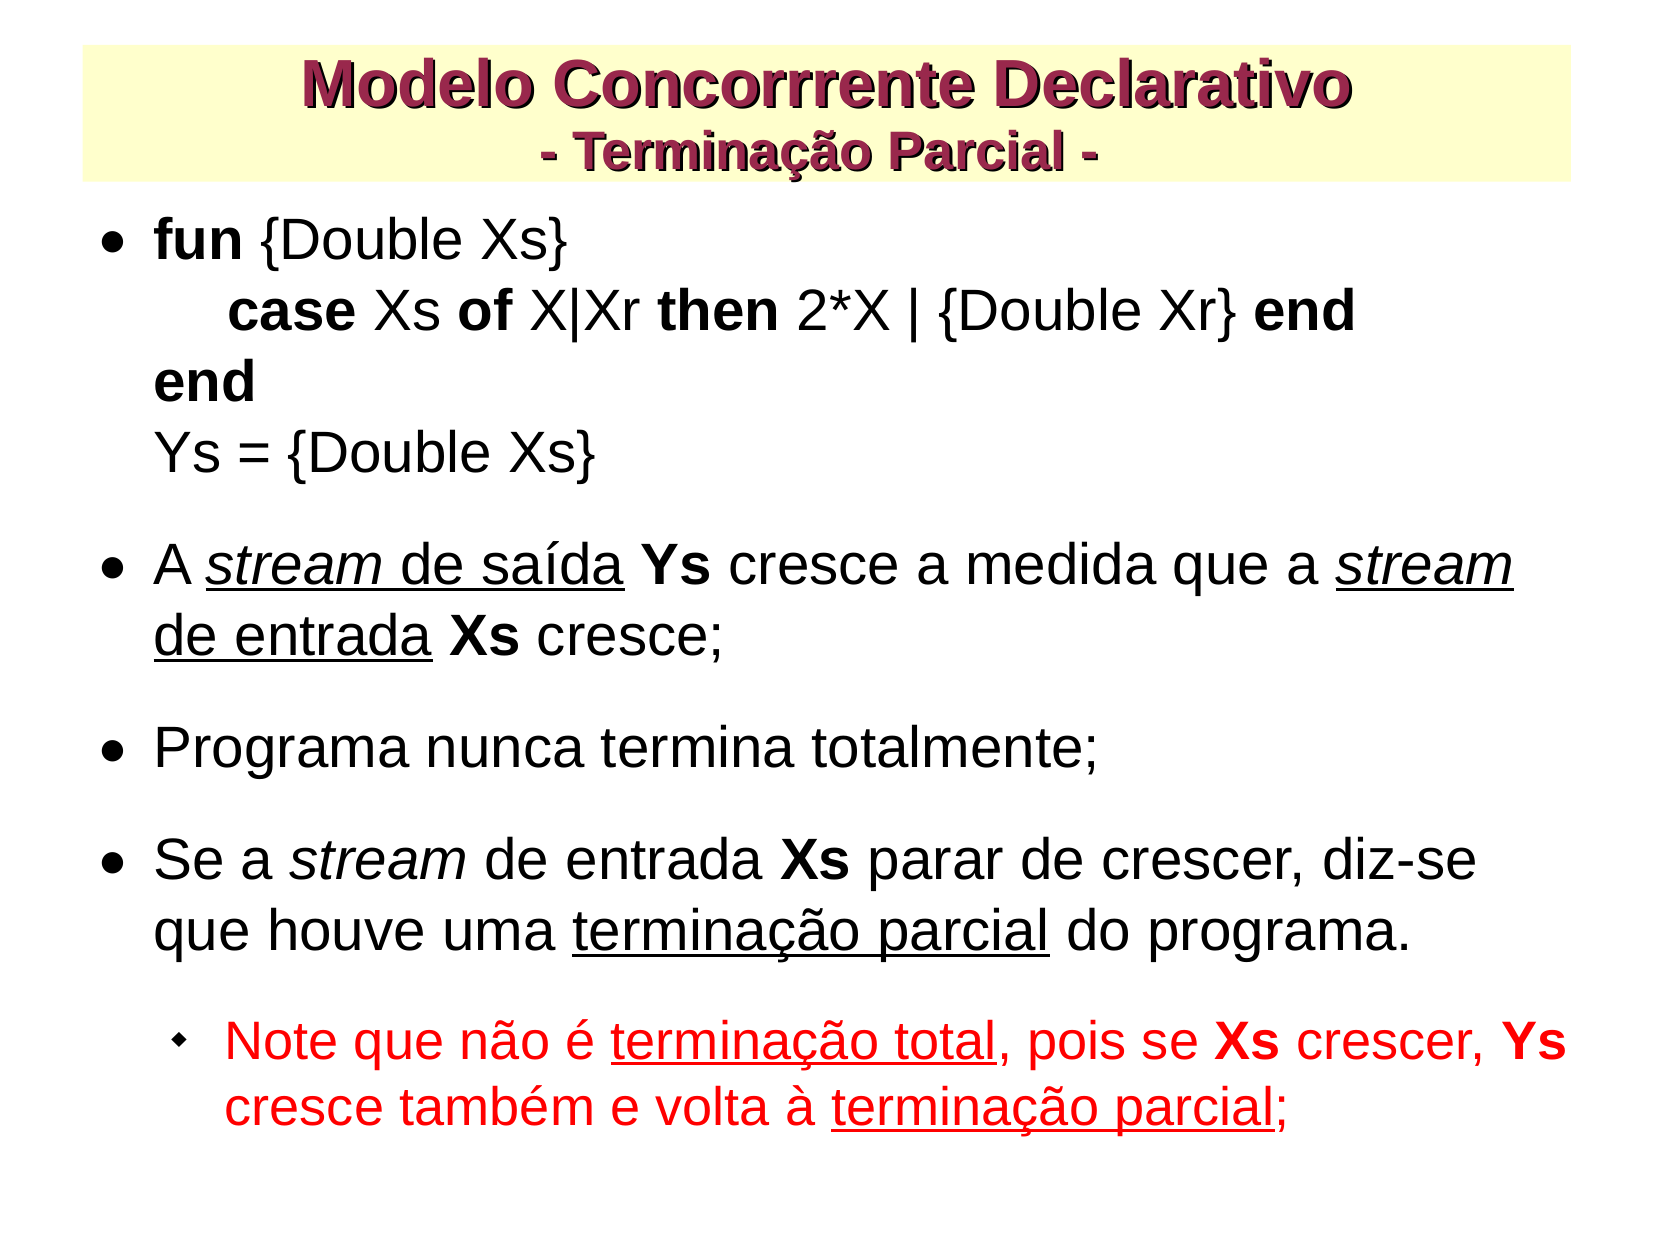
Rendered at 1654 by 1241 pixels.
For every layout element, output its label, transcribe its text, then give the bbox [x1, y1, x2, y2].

list fun {Double Xs} case Xs of X|Xr then 2*X | {Double Xr} end end Ys = {Double Xs} A stream de saída Ys cresce a medida que a stream de entrada Xs cresce; Programa nunca termina totalmente; Se a stream de entrada Xs parar de crescer, diz-se que houve uma terminação parcial do programa. Note que não é terminação total, pois se Xs crescer, Ys cresce também e volta à terminação parcial; [82, 206, 1571, 1152]
title Modelo Concorrrente Declarativo - Terminação Parcial - [82, 44, 1571, 182]
